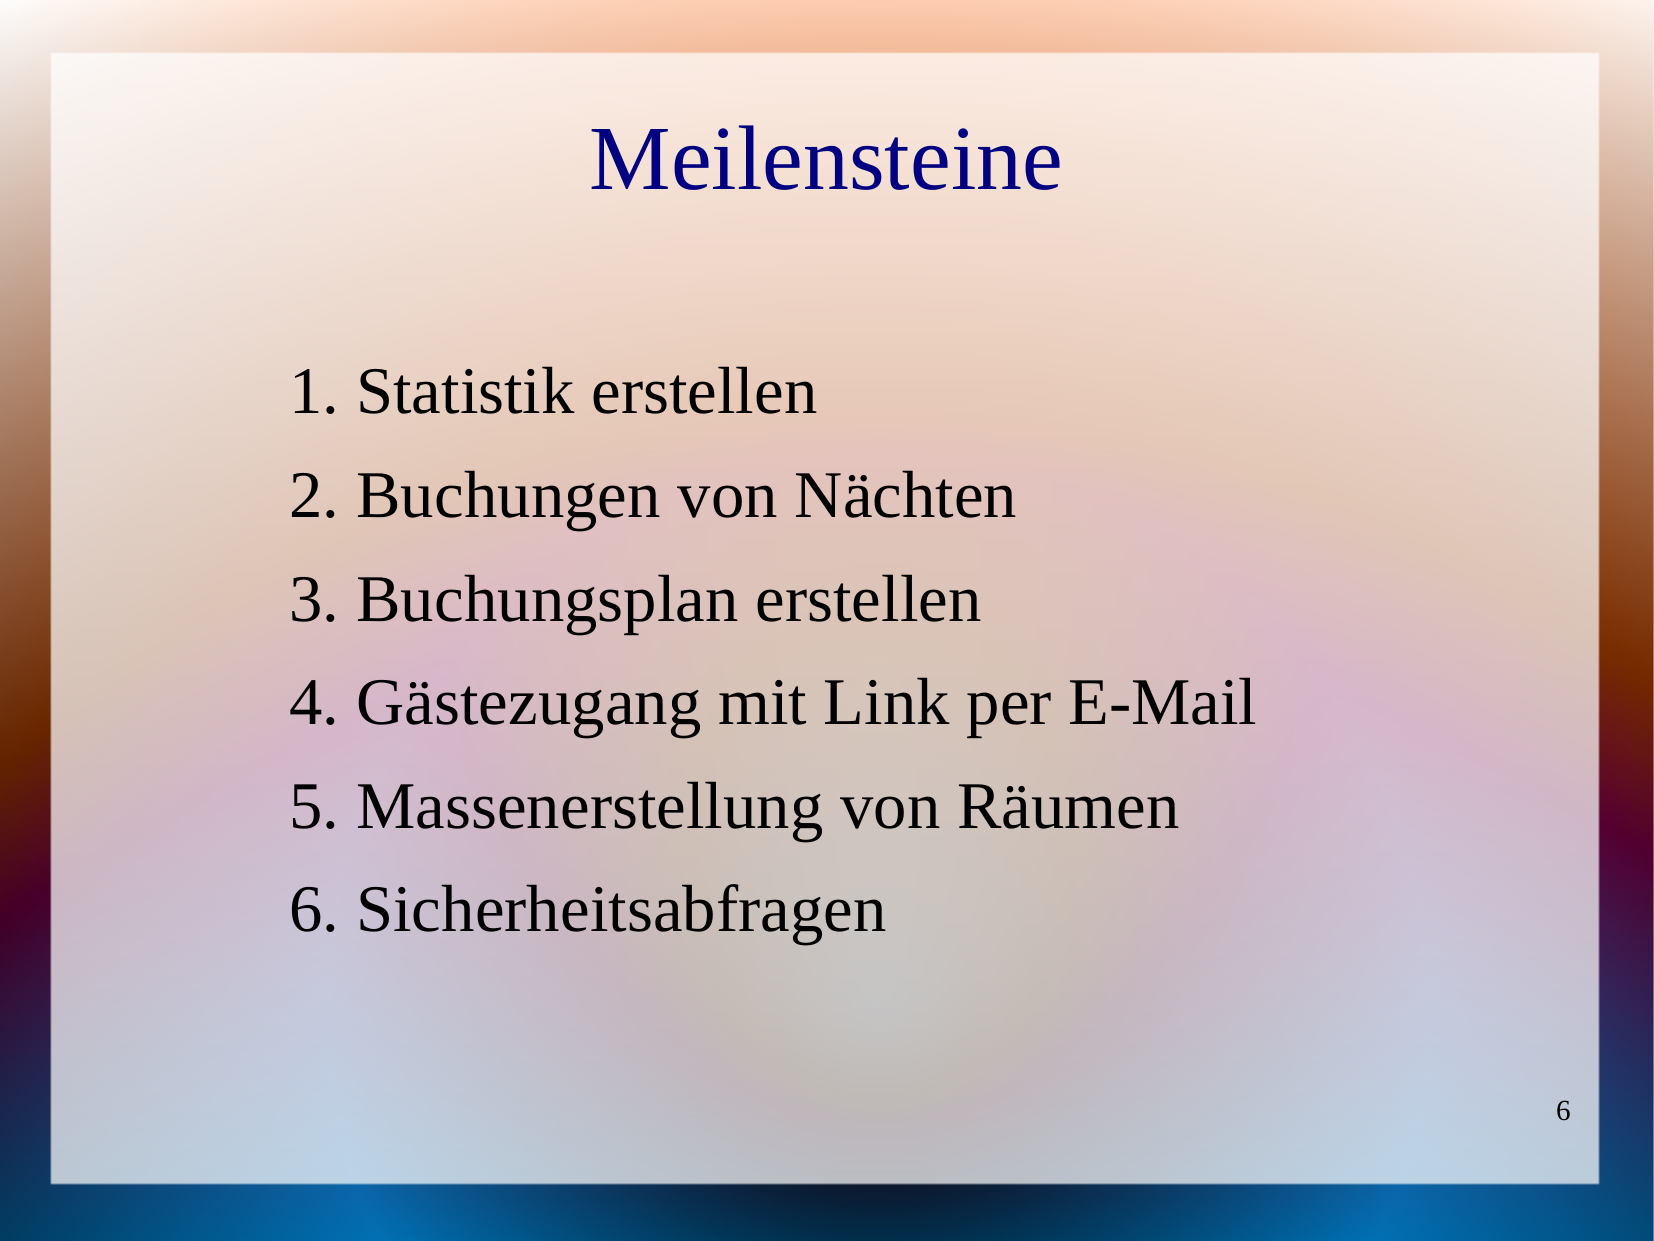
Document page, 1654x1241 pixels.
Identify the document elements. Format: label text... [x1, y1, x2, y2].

title Meilensteine [82, 55, 1571, 263]
list Statistik erstellen Buchungen von Nächten Buchungsplan erstellen Gästezugang mit Link per E-Mail Massenerstellung von Räumen Sicherheitsabfragen [289, 354, 1359, 975]
picture [0, 0, 1654, 1241]
